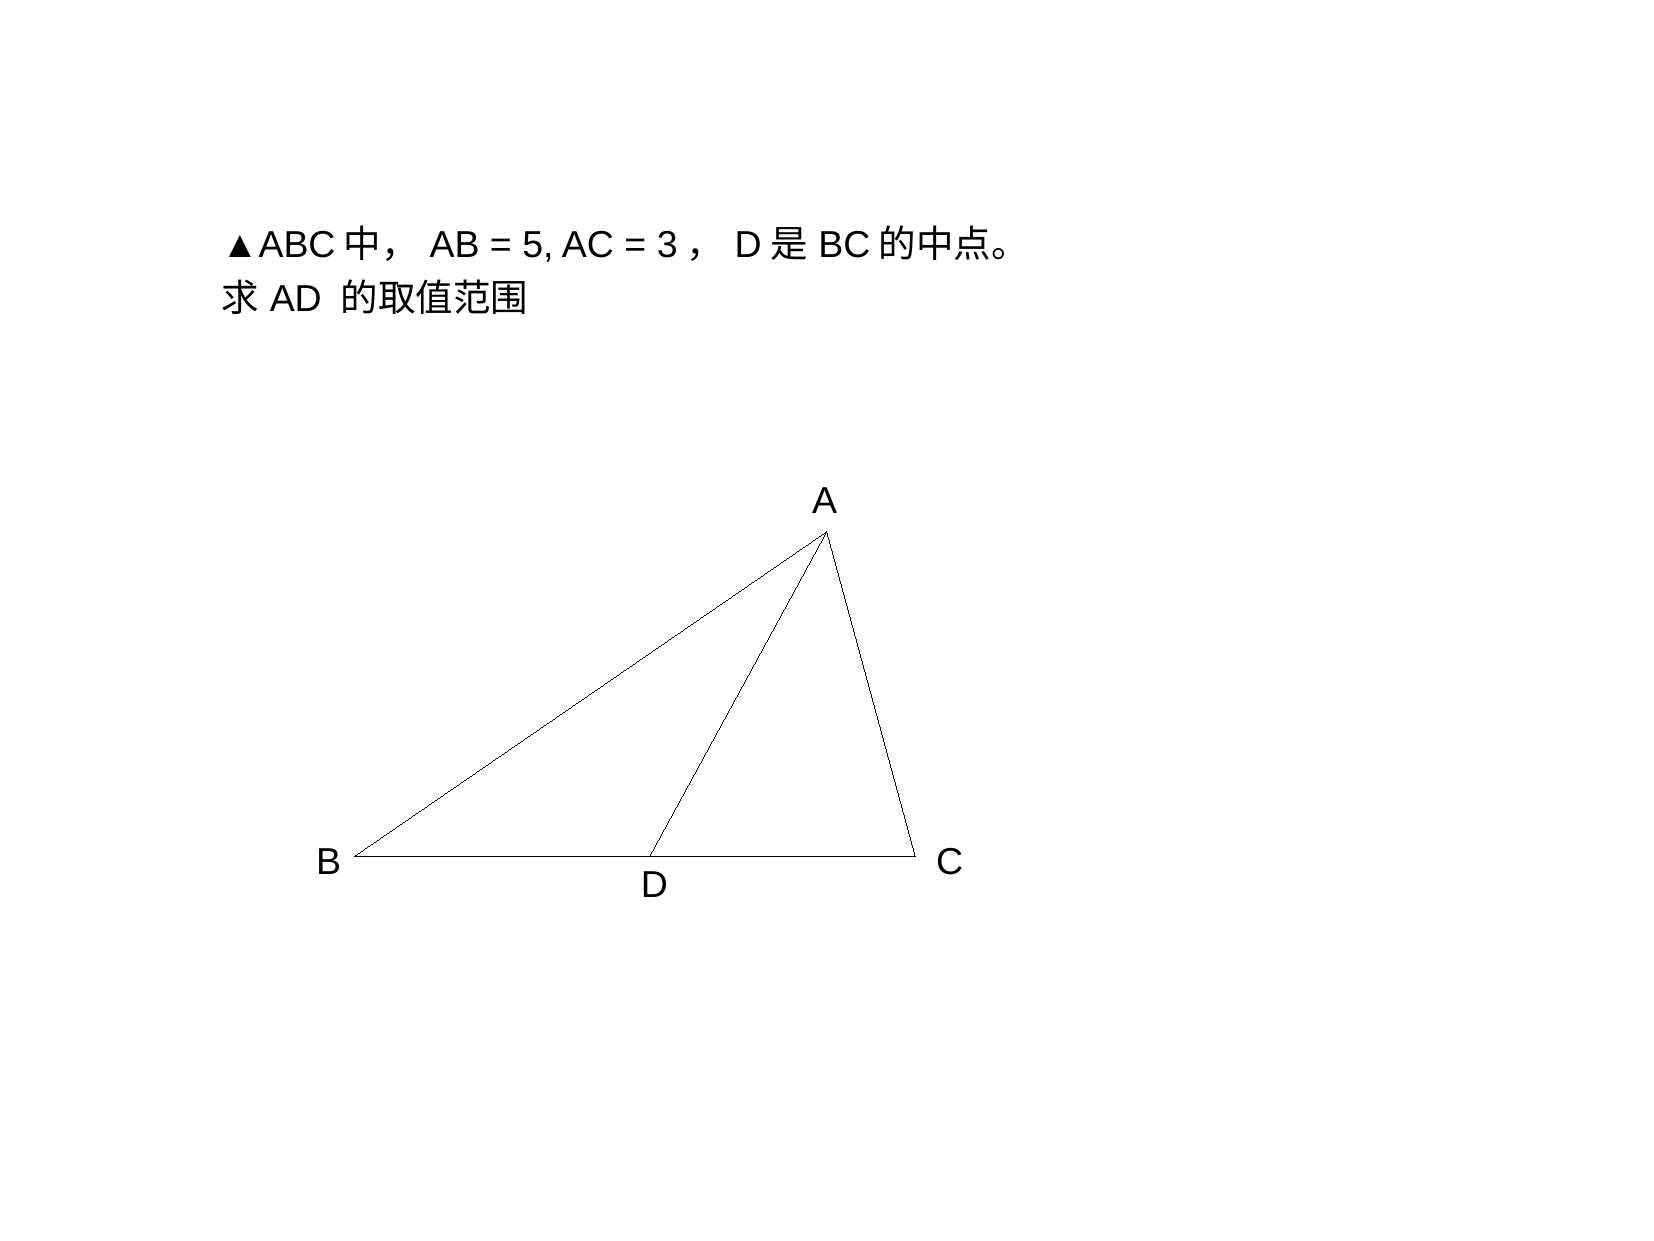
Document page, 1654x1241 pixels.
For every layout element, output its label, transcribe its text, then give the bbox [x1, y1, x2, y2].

text_box D [626, 856, 683, 914]
text_box ▲ABC中，AB = 5, AC = 3，D是BC的中点。 求AD 的取值范围 [206, 206, 979, 306]
text_box A [797, 472, 852, 530]
text_box C [921, 832, 978, 890]
text_box B [301, 832, 356, 890]
